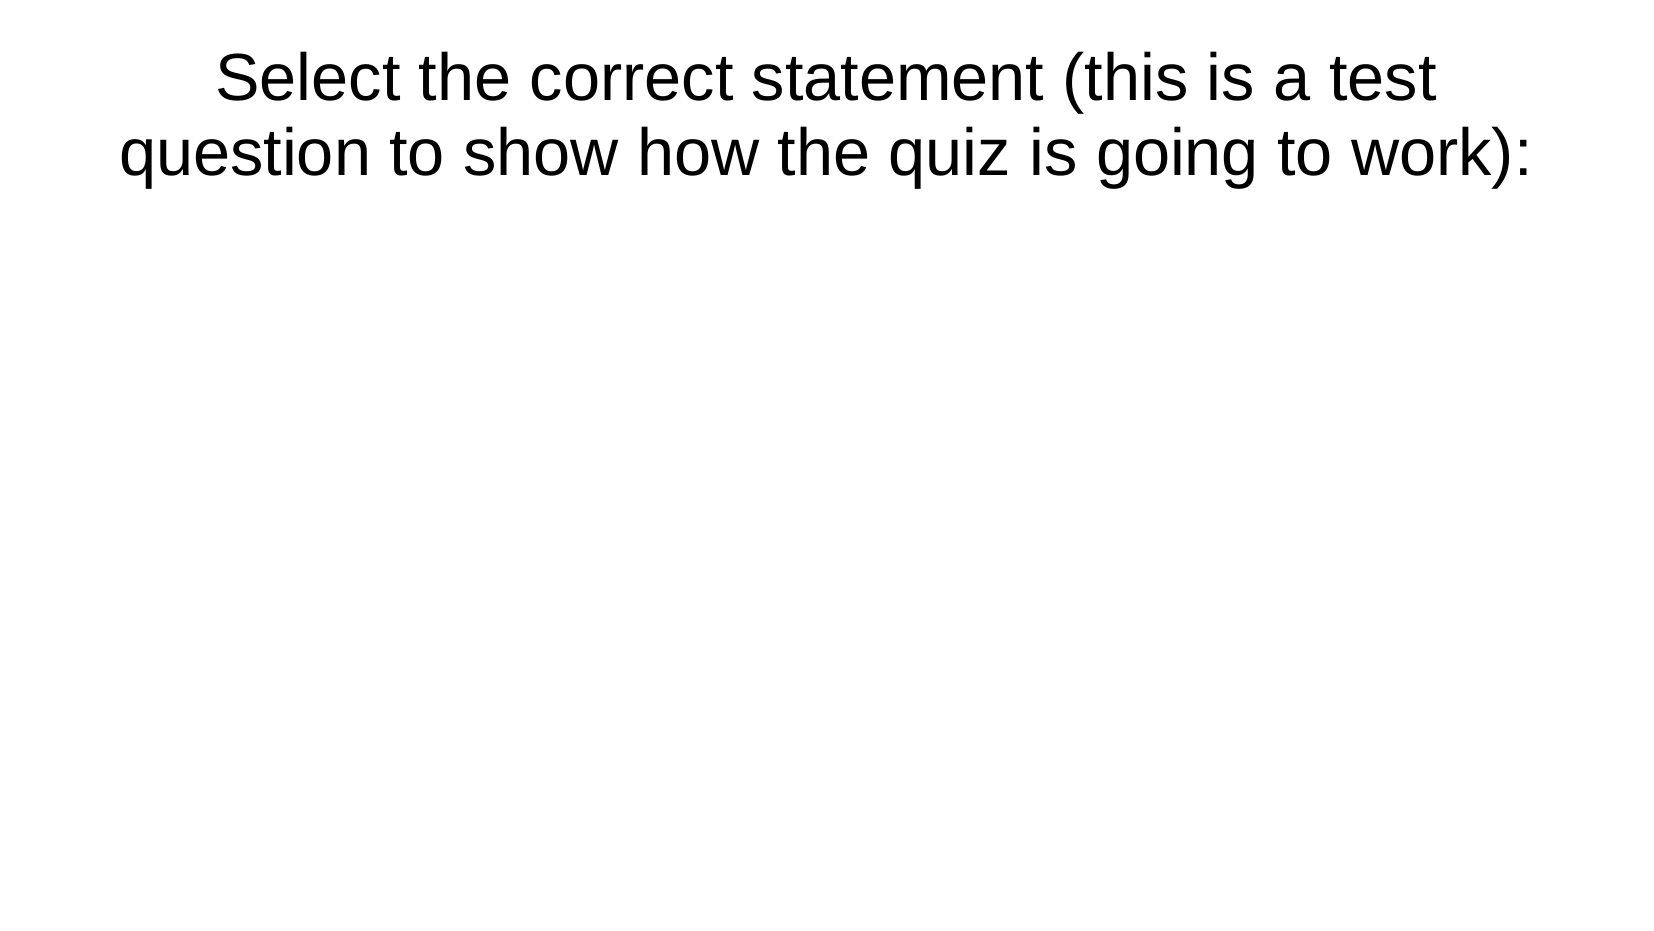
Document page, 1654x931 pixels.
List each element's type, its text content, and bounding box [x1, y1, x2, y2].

title Select the correct statement (this is a test question to show how the quiz is going to work): [82, 37, 1571, 193]
